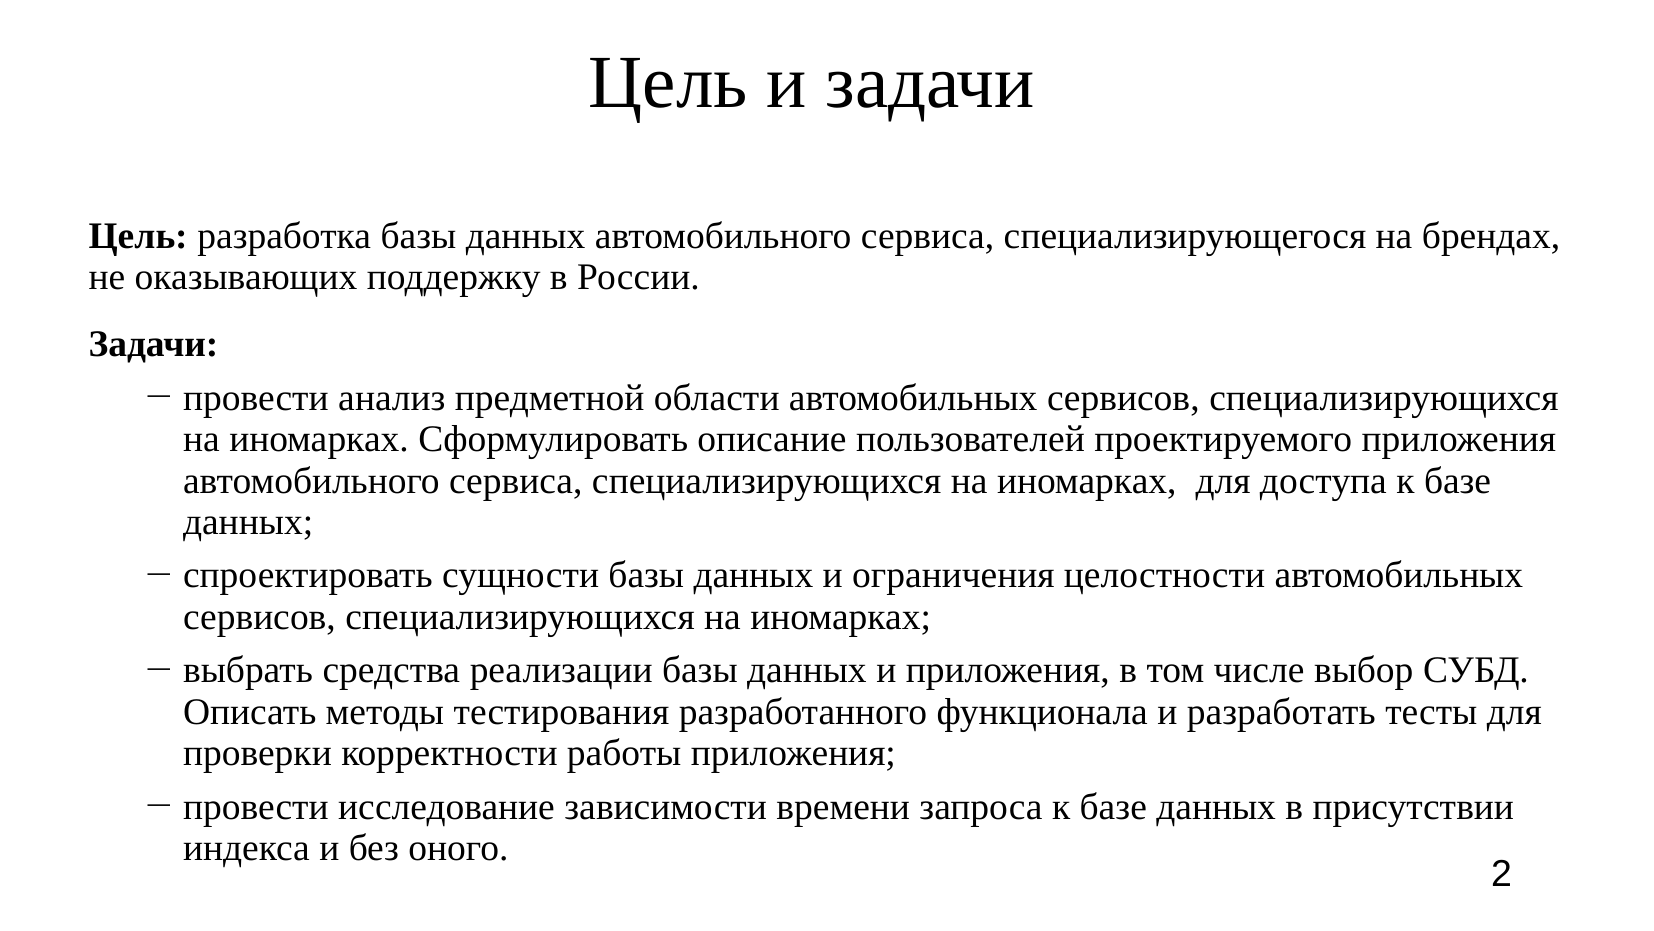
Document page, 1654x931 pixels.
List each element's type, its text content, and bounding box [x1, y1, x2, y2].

title Цель и задачи [29, 16, 1595, 148]
text_box <number> [1476, 845, 1654, 916]
subtitle Цель: разработка базы данных автомобильного сервиса, специализирующегося на брендах, не оказывающих поддержку в России. [88, 158, 1577, 323]
text_box Задачи: провести анализ предметной области автомобильных сервисов, специализирующихся на иномарках. Сформулировать описание пользователей проектируемого приложения автомобильного сервиса, специализирующихся на иномарках, для доступа к базе данных; спроектировать сущности базы данных и ограничения целостности автомобильных сервисов, специализирующихся на иномарках; выбрать средства реализации базы данных и приложения, в том числе выбор СУБД. Описать методы тестирования разработанного функционала и разработать тесты для проверки корректности работы приложения; провести исследование зависимости времени запроса к базе данных в присутствии индекса и без оного. [88, 323, 1577, 869]
